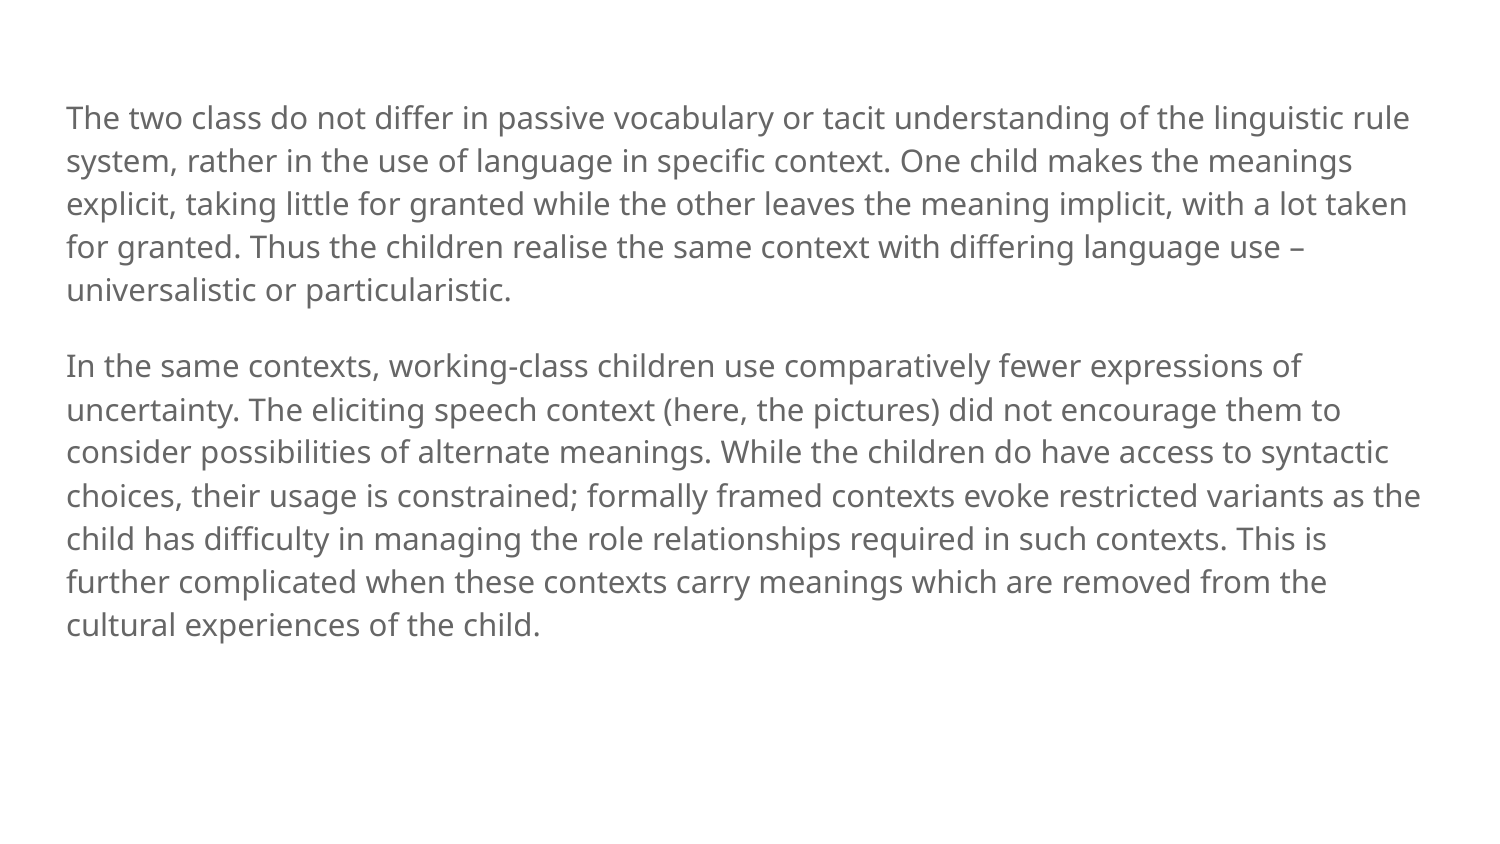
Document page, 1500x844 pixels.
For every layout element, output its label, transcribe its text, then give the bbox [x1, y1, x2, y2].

list The two class do not differ in passive vocabulary or tacit understanding of the linguistic rule system, rather in the use of language in specific context. One child makes the meanings explicit, taking little for granted while the other leaves the meaning implicit, with a lot taken for granted. Thus the children realise the same context with differing language use – universalistic or particularistic. In the same contexts, working-class children use comparatively fewer expressions of uncertainty. The eliciting speech context (here, the pictures) did not encourage them to consider possibilities of alternate meanings. While the children do have access to syntactic choices, their usage is constrained; formally framed contexts evoke restricted variants as the child has difficulty in managing the role relationships required in such contexts. This is further complicated when these contexts carry meanings which are removed from the cultural experiences of the child. [51, 77, 1449, 761]
